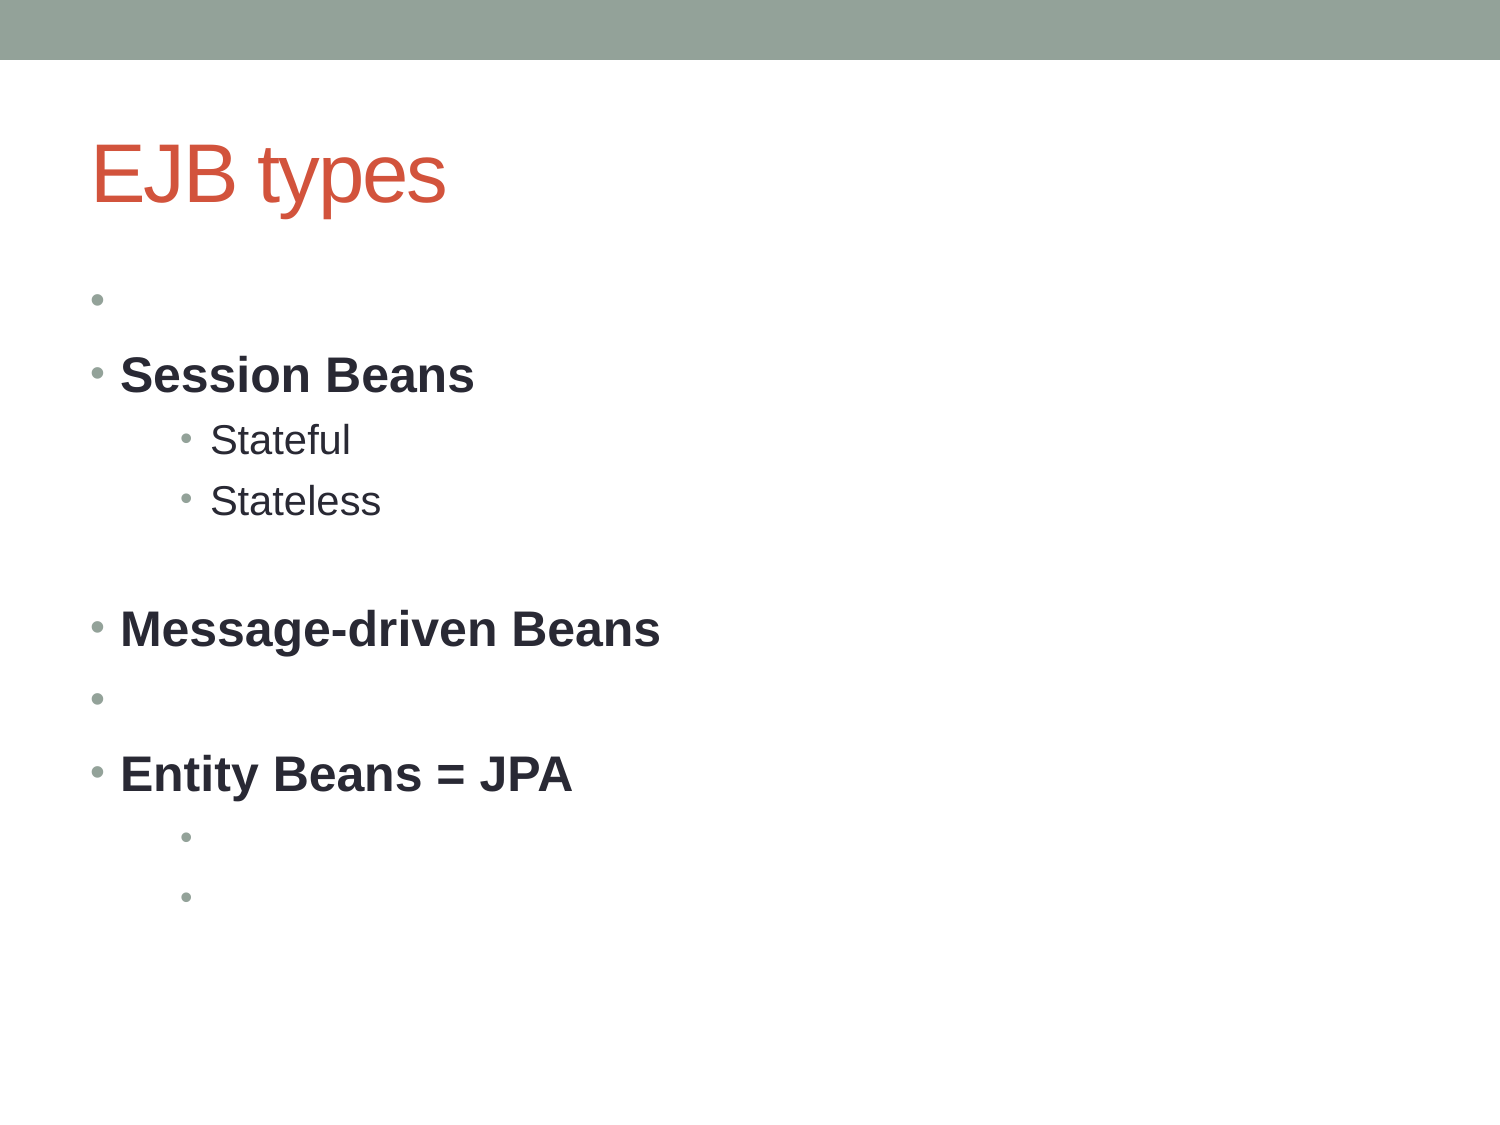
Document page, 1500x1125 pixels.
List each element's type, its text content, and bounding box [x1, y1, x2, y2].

list Session Beans Stateful Stateless Message-driven Beans Entity Beans = JPA [75, 262, 1426, 1063]
title EJB types [75, 87, 1426, 251]
